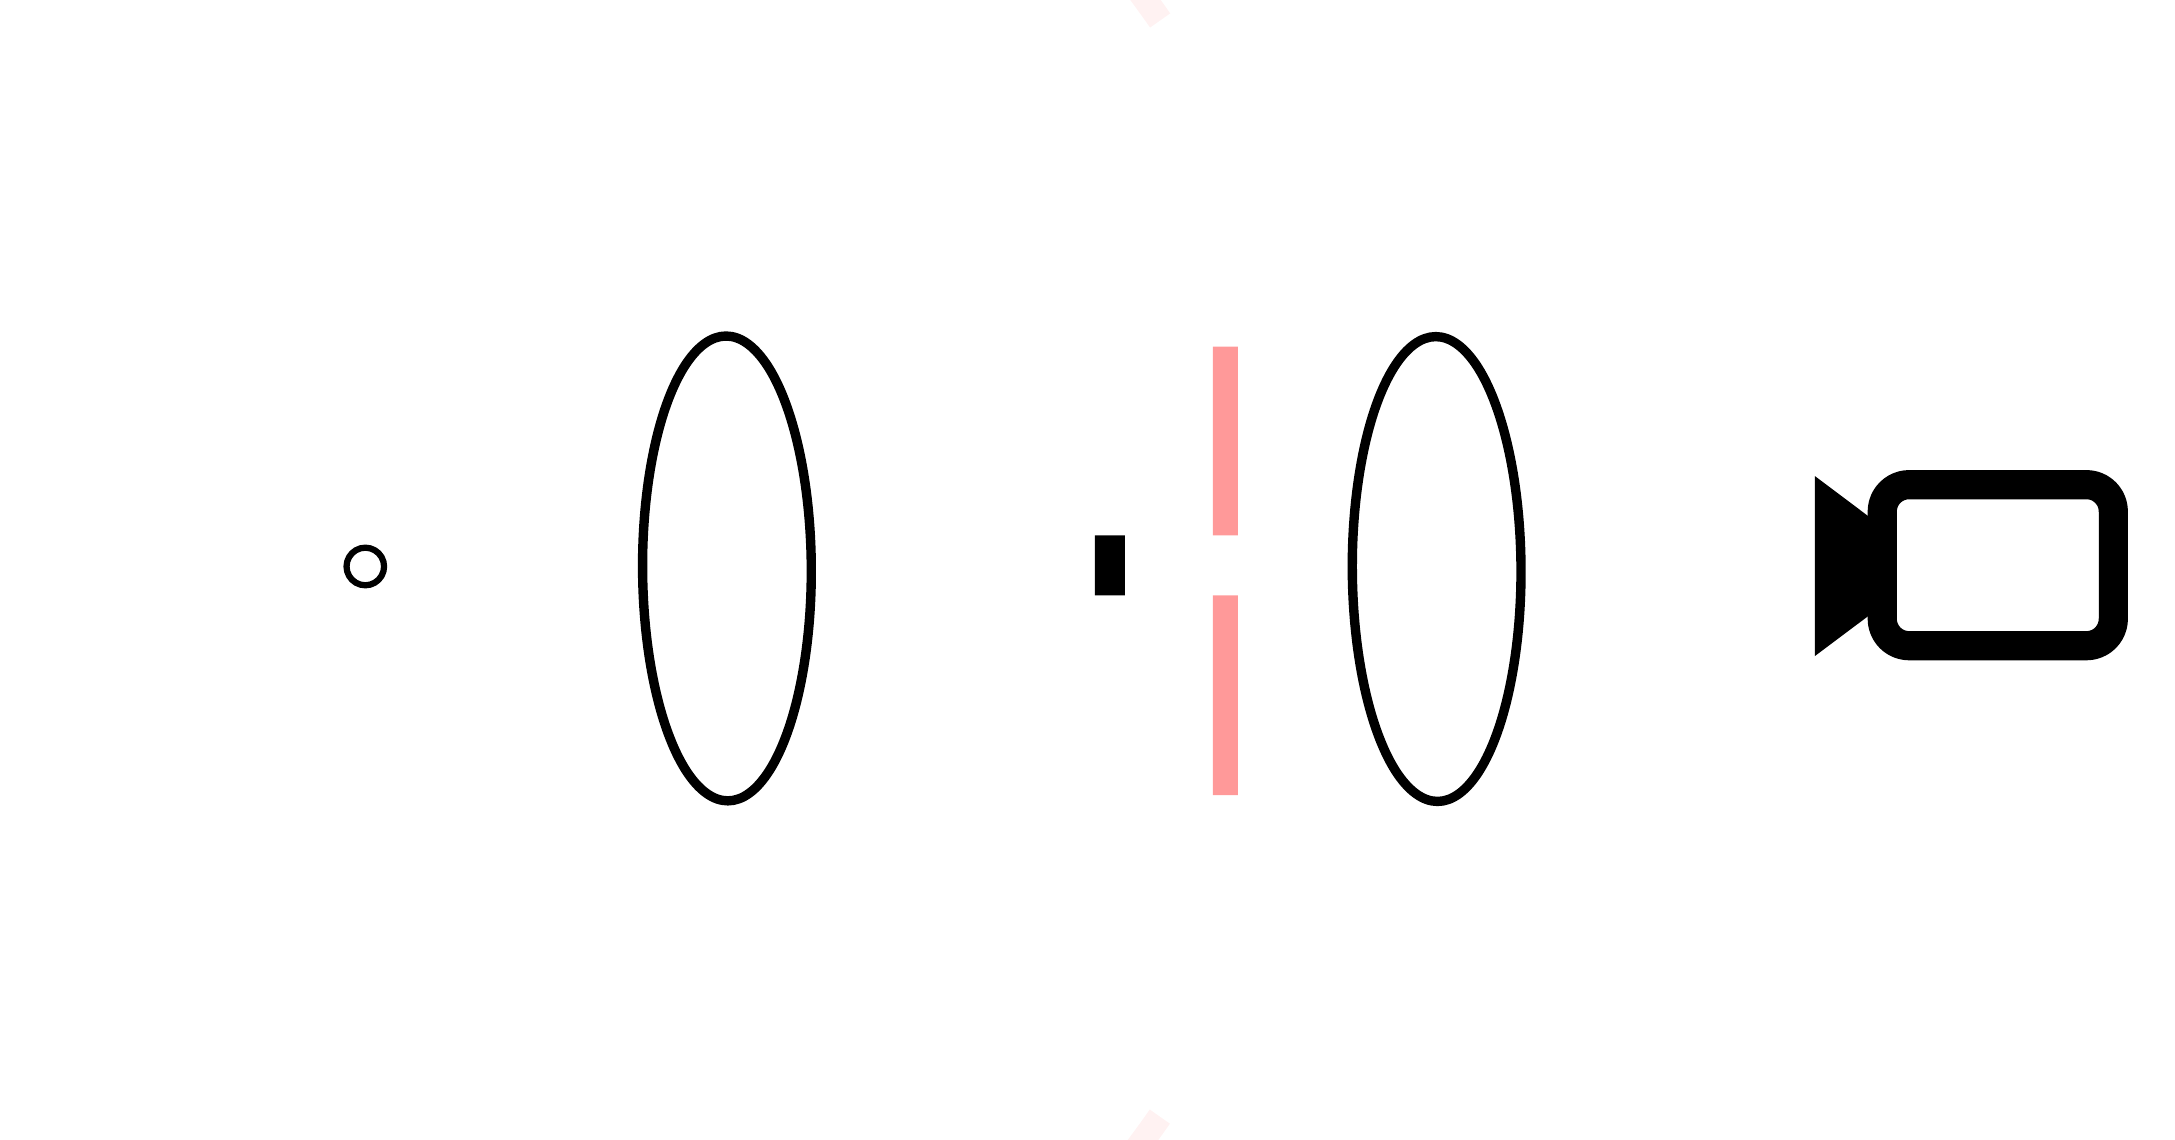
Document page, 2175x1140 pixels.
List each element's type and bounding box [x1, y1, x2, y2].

text_box [1882, 484, 2114, 646]
text_box [1814, 476, 1875, 657]
text_box [642, 0, 1747, 1140]
